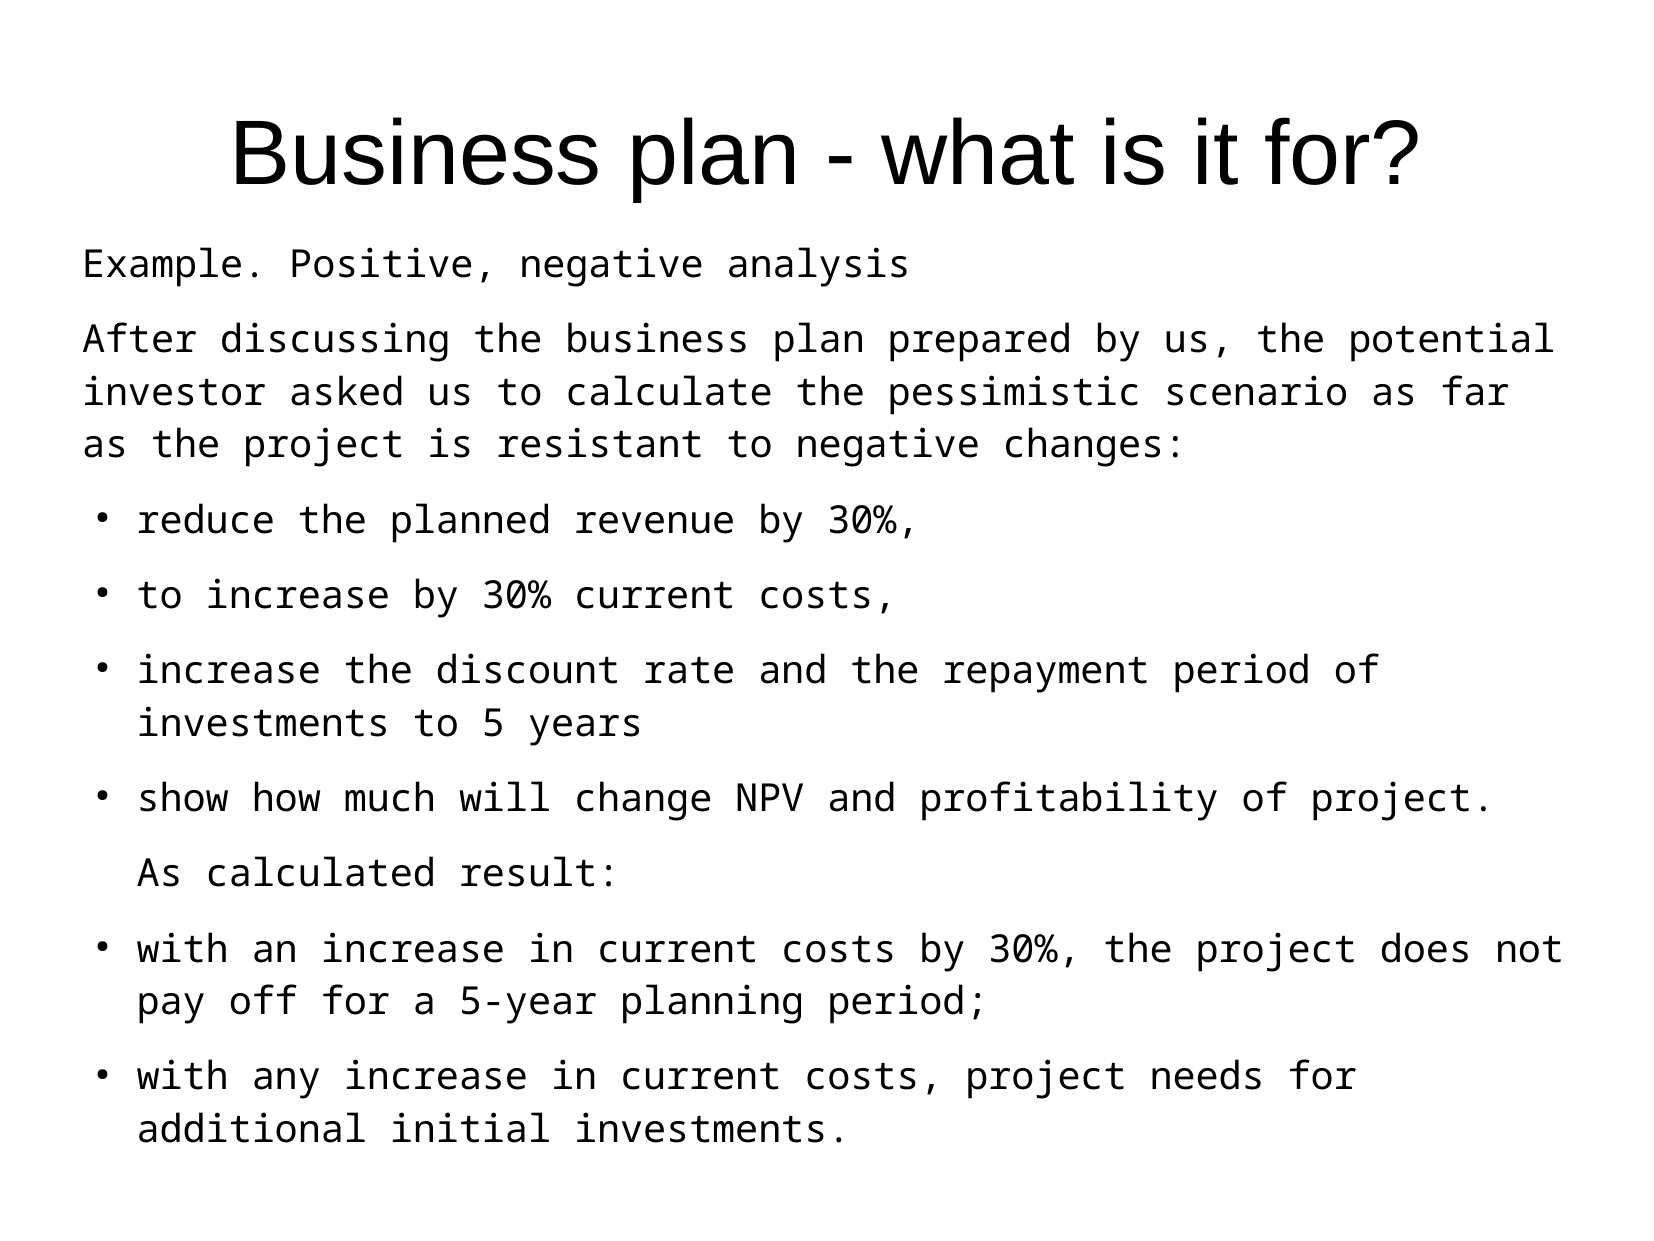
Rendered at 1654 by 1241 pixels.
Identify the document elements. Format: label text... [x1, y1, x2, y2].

list Example. Positive, negative analysis After discussing the business plan prepared by us, the potential investor asked us to calculate the pessimistic scenario as far as the project is resistant to negative changes: reduce the planned revenue by 30%, to increase by 30% current costs, increase the discount rate and the repayment period of investments to 5 years show how much will change NPV and profitability of project. As calculated result: with an increase in current costs by 30%, the project does not pay off for a 5-year planning period; with any increase in current costs, project needs for additional initial investments. [82, 236, 1571, 1170]
title Business plan - what is it for? [82, 49, 1571, 236]
